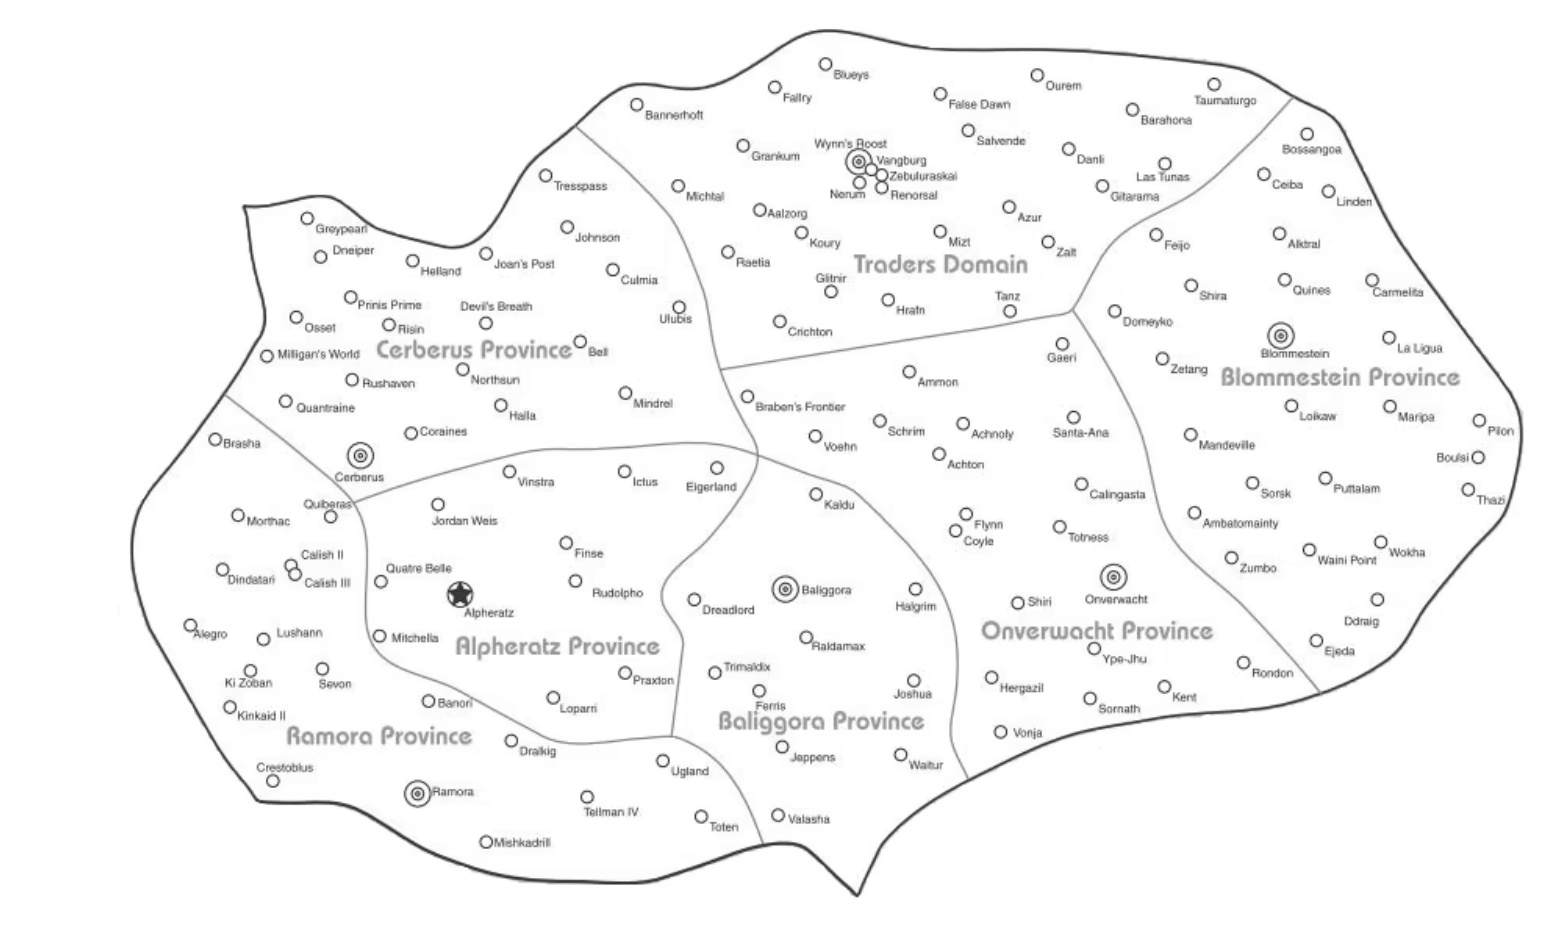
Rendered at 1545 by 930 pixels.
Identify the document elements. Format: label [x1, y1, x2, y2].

picture [118, 17, 1536, 913]
